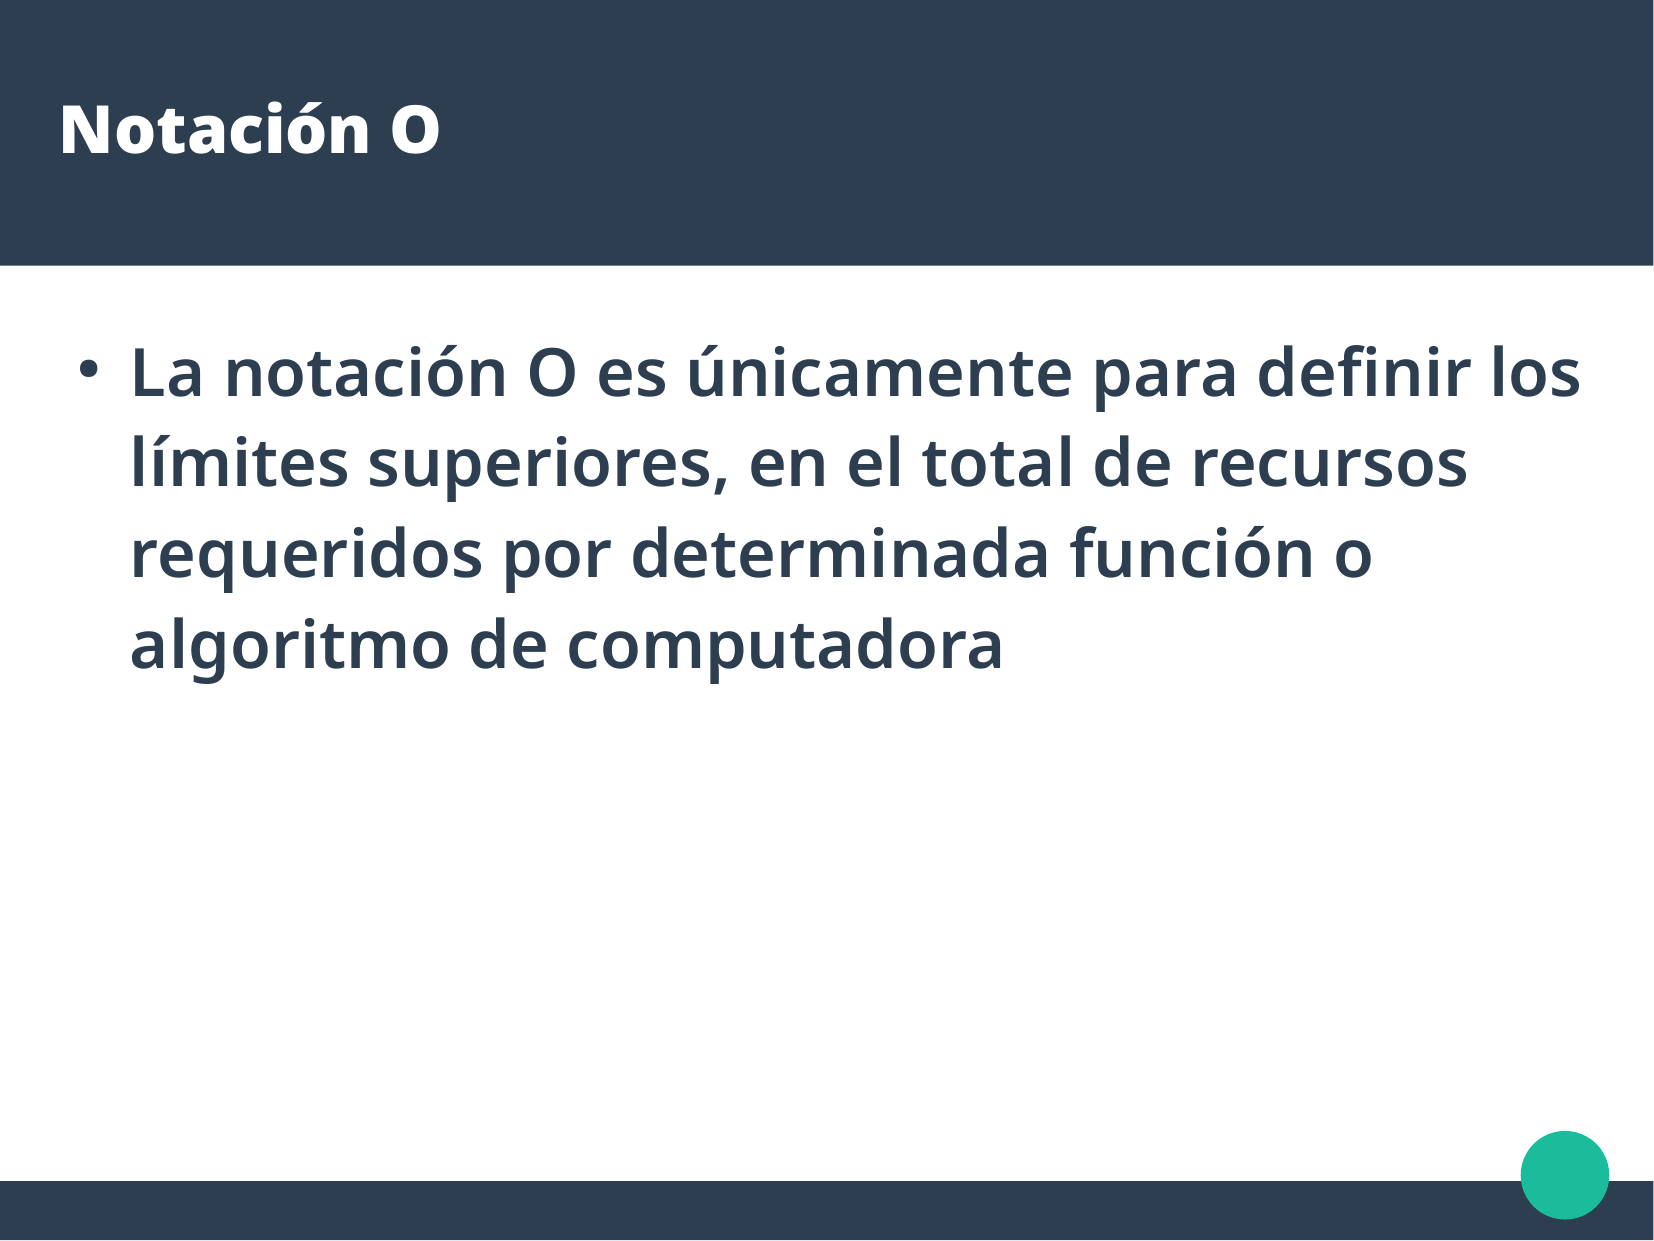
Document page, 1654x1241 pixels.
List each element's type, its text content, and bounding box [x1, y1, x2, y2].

title Notación O [59, 49, 1595, 207]
list La notación O es únicamente para definir los límites superiores, en el total de recursos requeridos por determinada función o algoritmo de computadora [59, 324, 1595, 1152]
